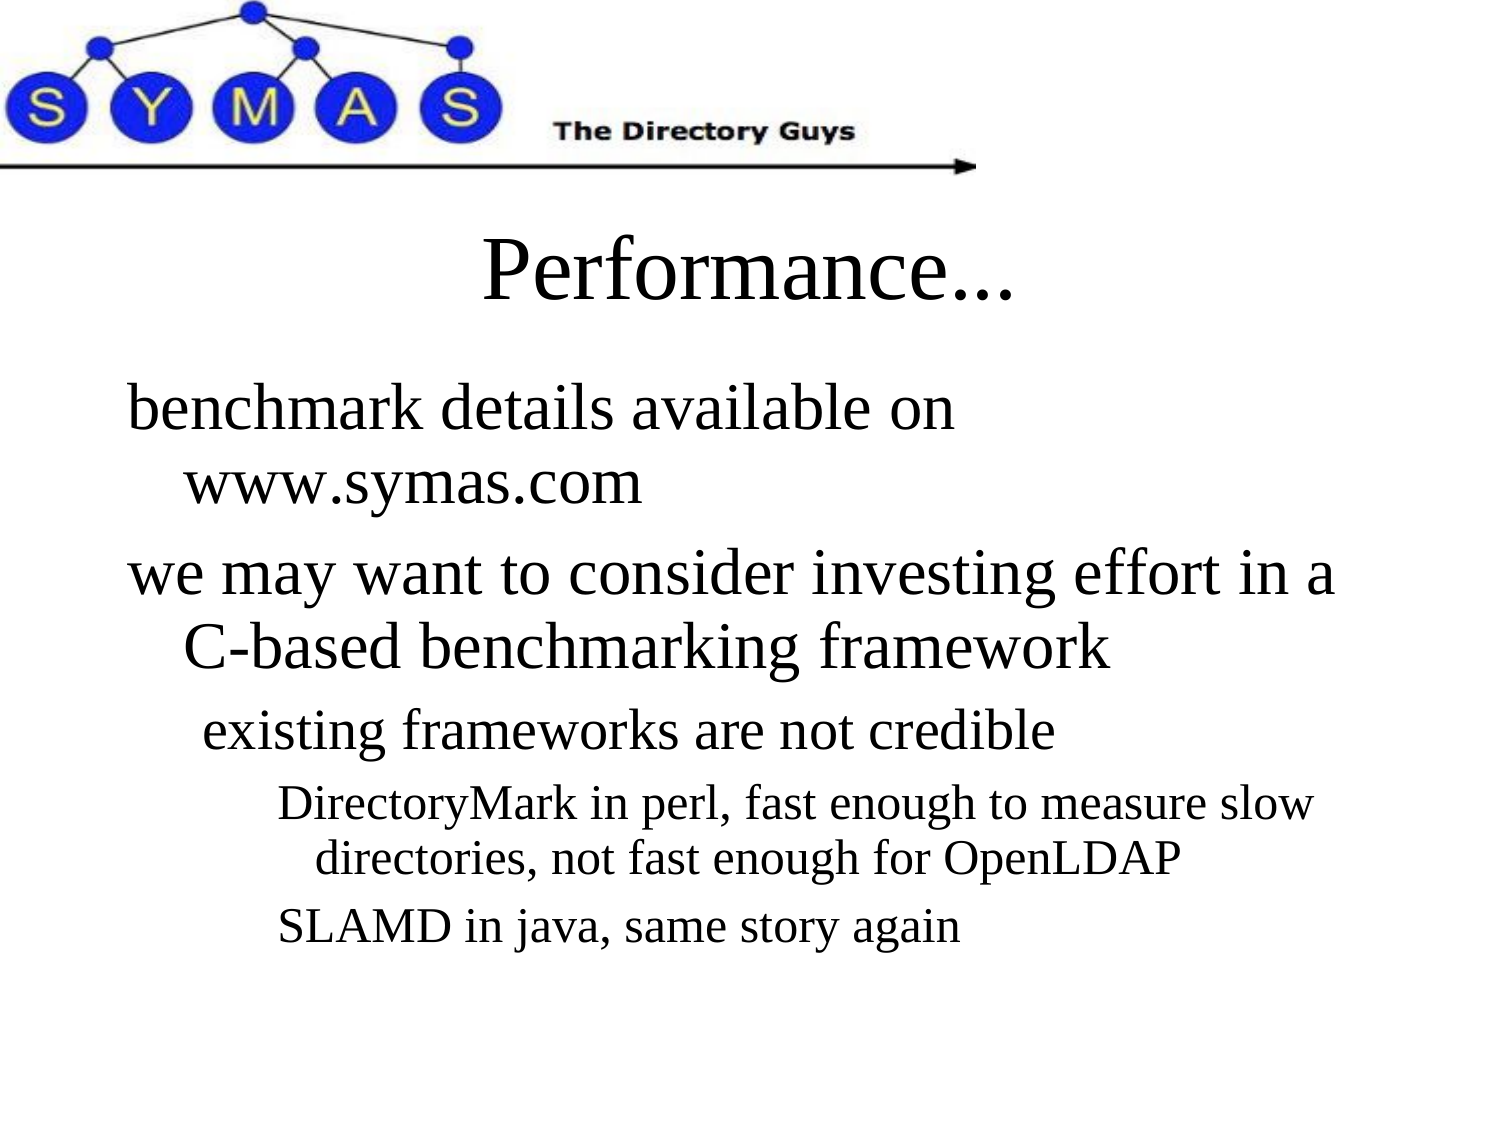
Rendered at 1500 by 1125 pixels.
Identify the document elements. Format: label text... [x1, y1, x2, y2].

picture [0, 0, 976, 188]
title Performance... [112, 187, 1388, 351]
list benchmark details available on www.symas.com we may want to consider investing effort in a C-based benchmarking framework existing frameworks are not credible DirectoryMark in perl, fast enough to measure slow directories, not fast enough for OpenLDAP SLAMD in java, same story again [112, 362, 1388, 1038]
